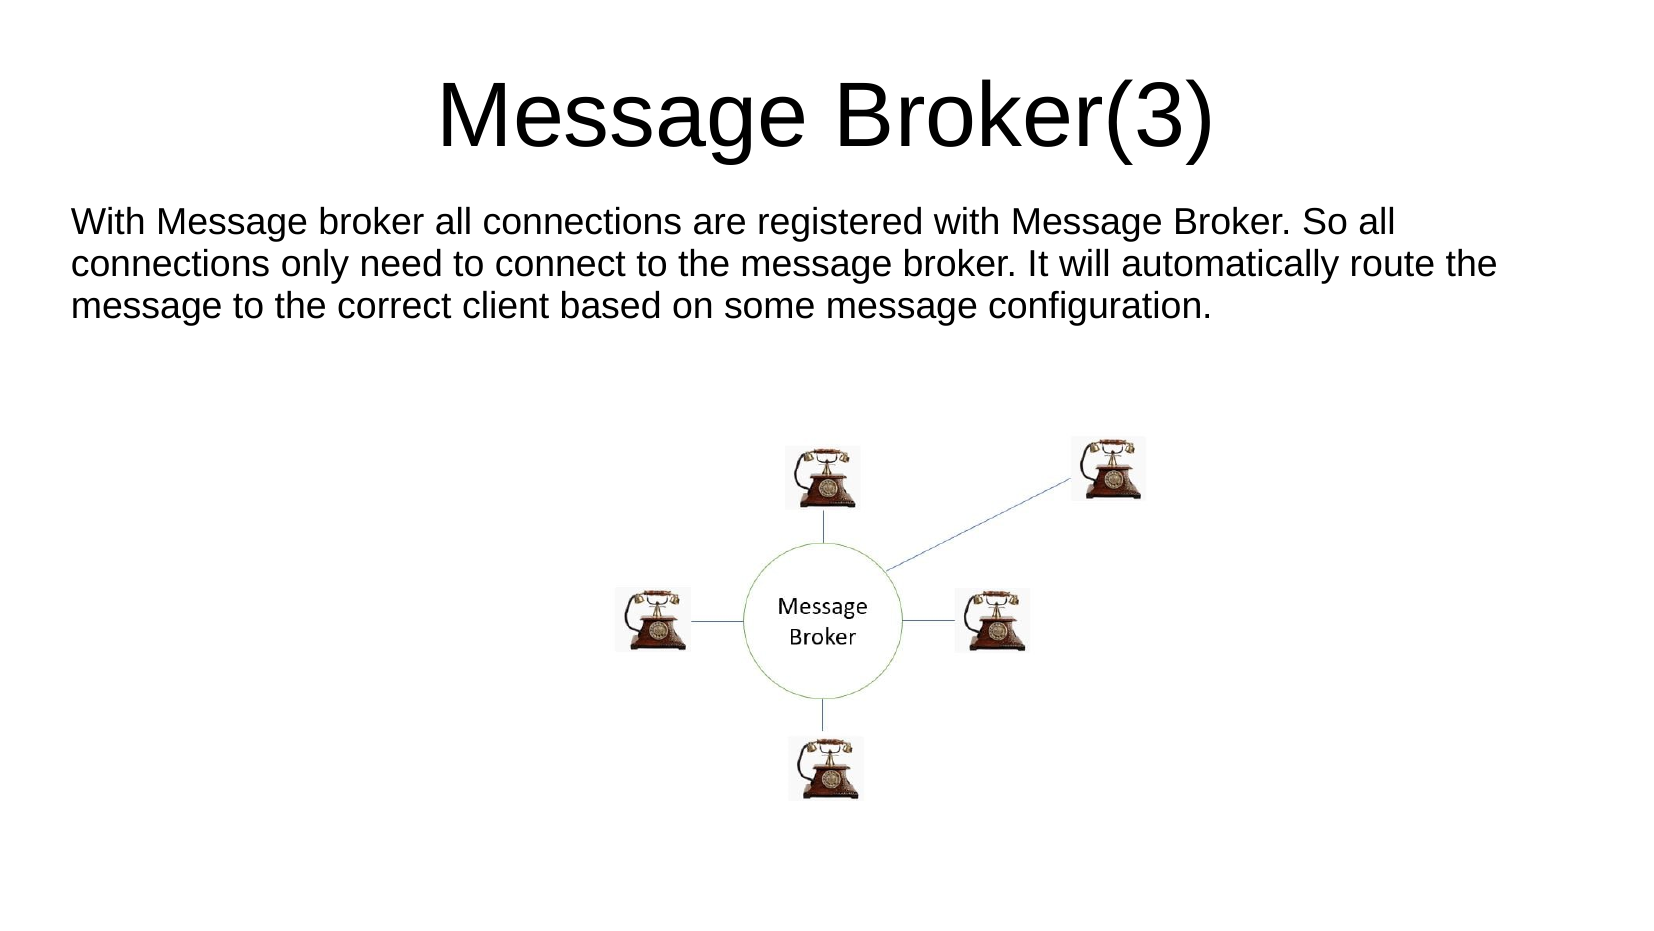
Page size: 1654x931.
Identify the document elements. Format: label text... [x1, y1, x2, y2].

list With Message broker all connections are registered with Message Broker. So all connections only need to connect to the message broker. It will automatically route the message to the correct client based on some message configuration. [70, 200, 1560, 741]
title Message Broker(3) [82, 37, 1571, 193]
picture [578, 425, 1169, 817]
